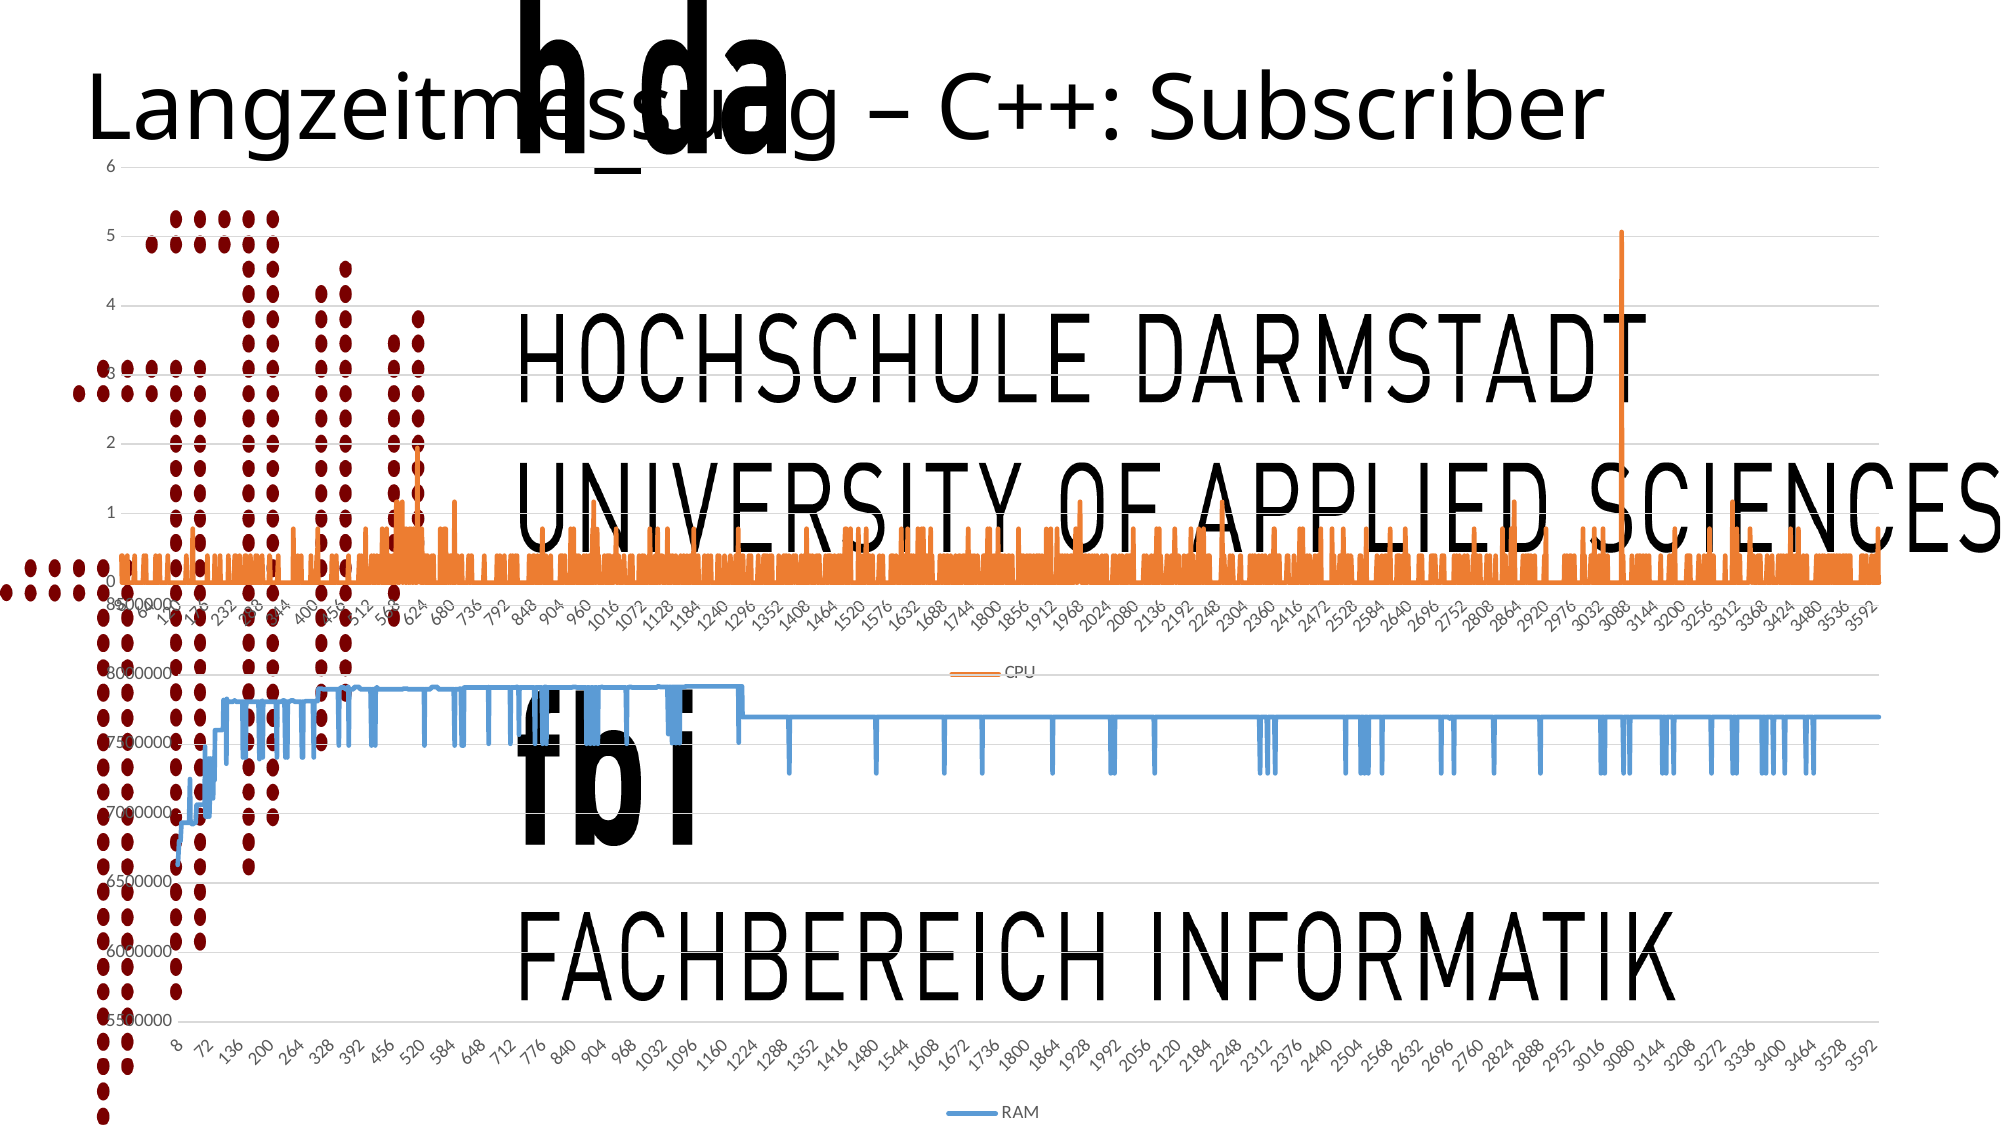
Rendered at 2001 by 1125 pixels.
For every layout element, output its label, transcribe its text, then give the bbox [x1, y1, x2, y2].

chart [69, 147, 1919, 1125]
title Langzeitmessung – C++: Subscriber [69, 0, 1795, 147]
